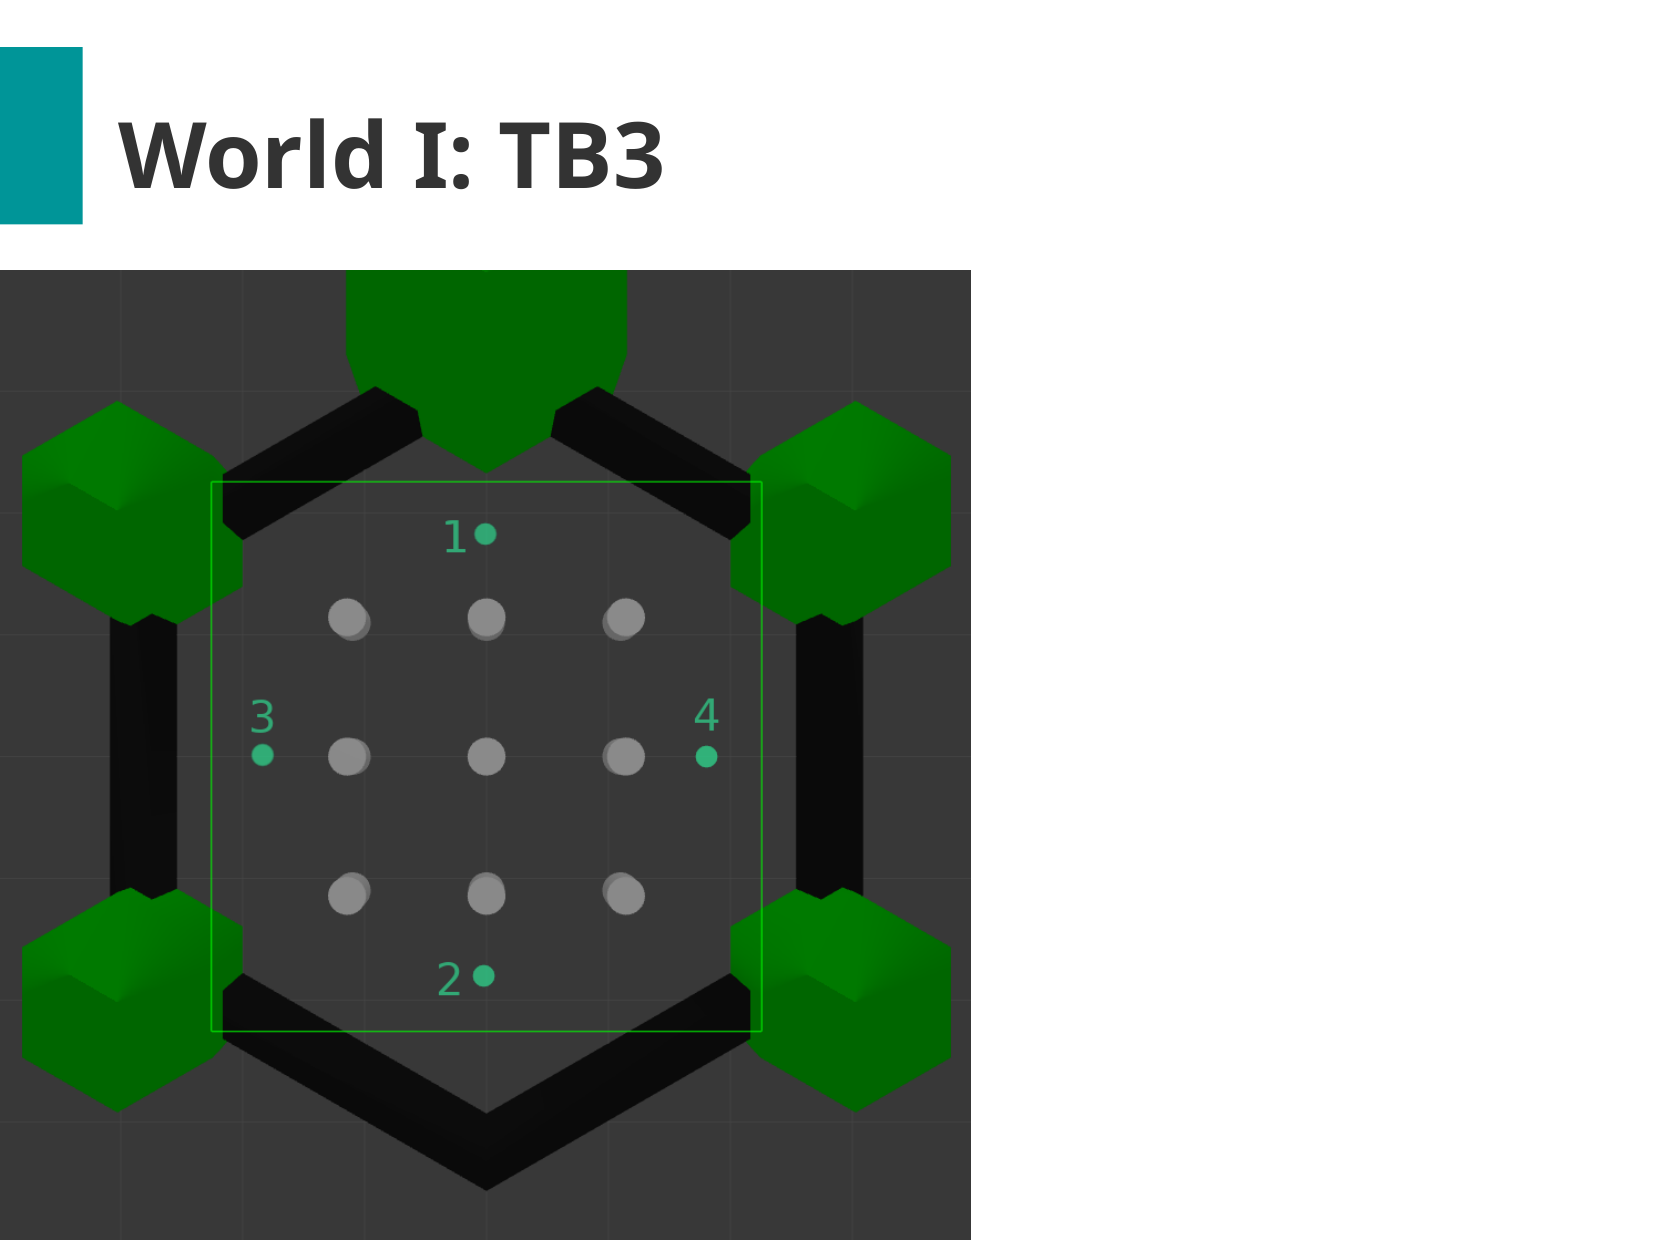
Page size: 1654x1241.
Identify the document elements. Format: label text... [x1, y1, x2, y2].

picture [0, 270, 971, 1241]
title World I: TB3 [118, 49, 1571, 257]
